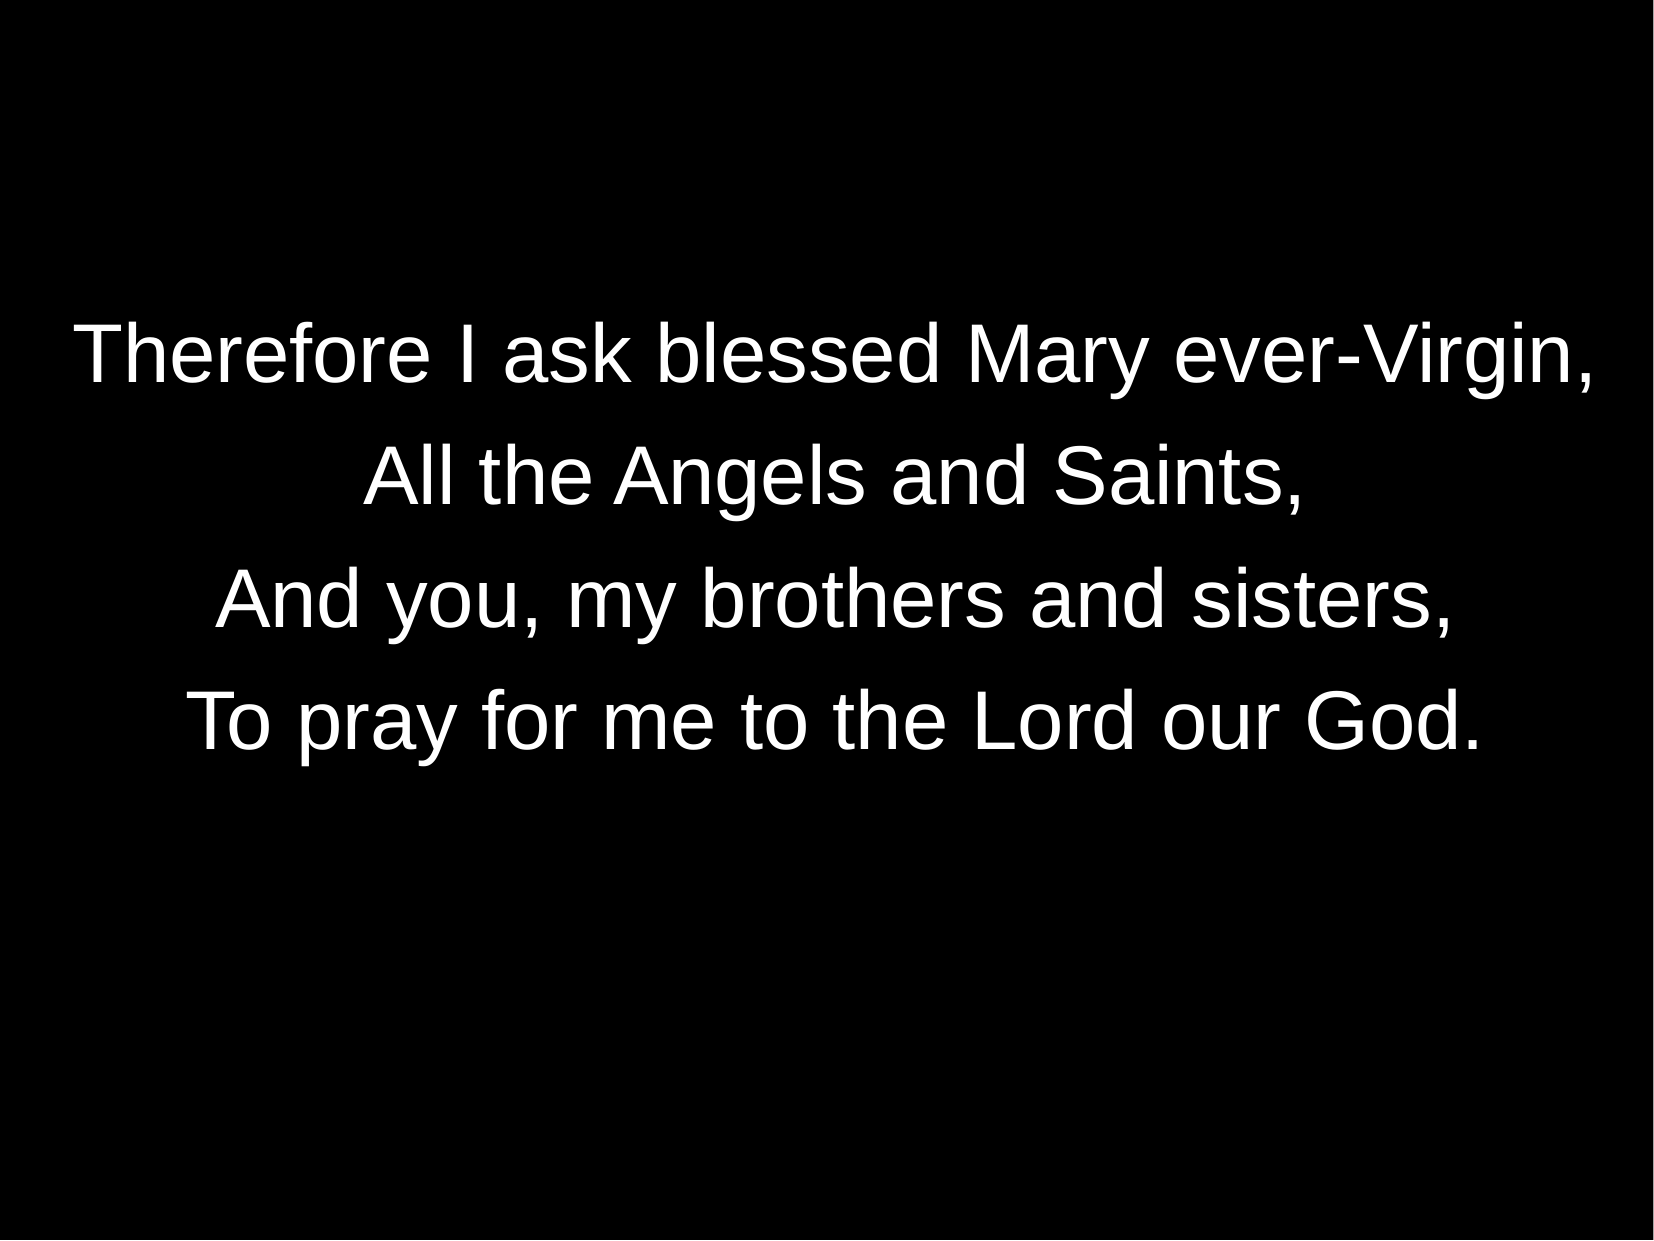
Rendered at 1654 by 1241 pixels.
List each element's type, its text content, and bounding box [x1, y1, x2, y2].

list Therefore I ask blessed Mary ever-Virgin, All the Angels and Saints, And you, my brothers and sisters, To pray for me to the Lord our God. [0, 307, 1654, 1241]
